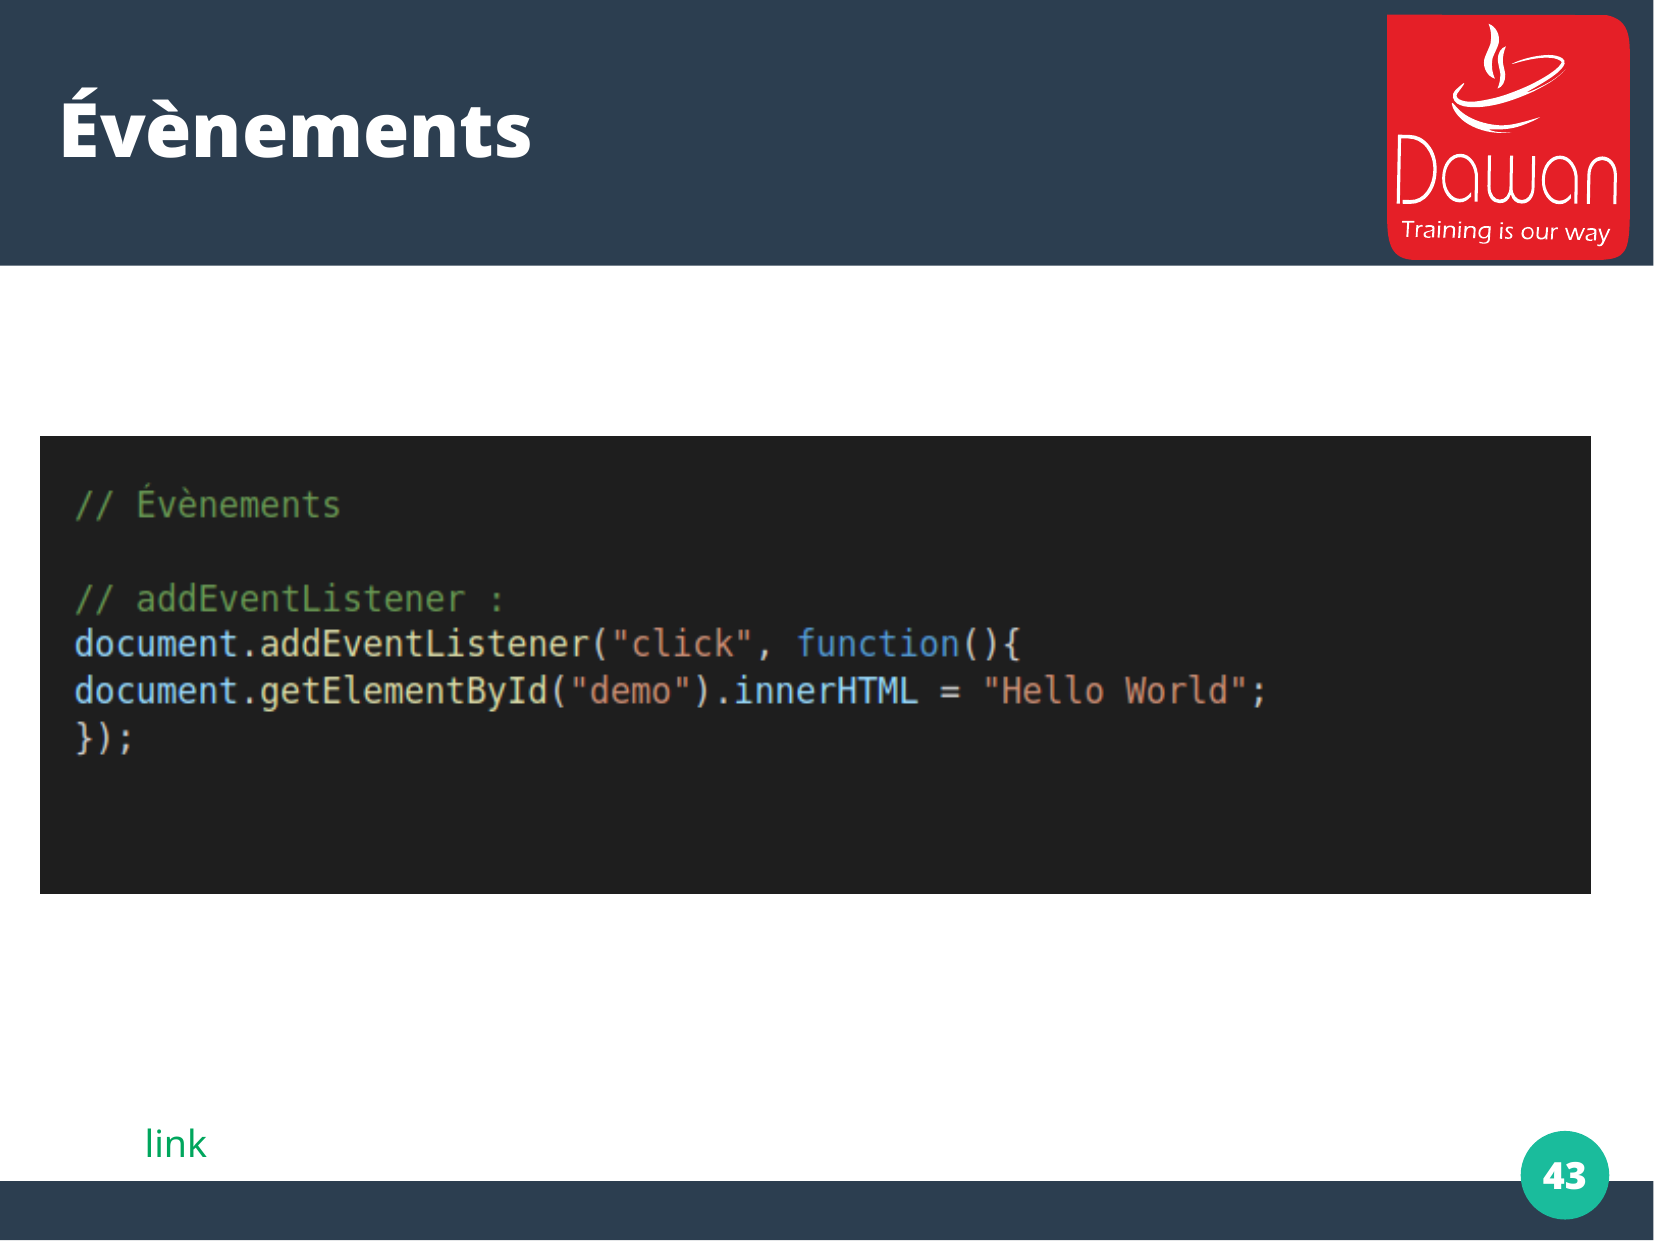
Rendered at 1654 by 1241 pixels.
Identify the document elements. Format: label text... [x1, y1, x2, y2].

title Évènements [59, 49, 1387, 207]
picture [40, 436, 1591, 894]
text_box link [129, 1110, 1453, 1182]
picture [1387, 14, 1630, 260]
